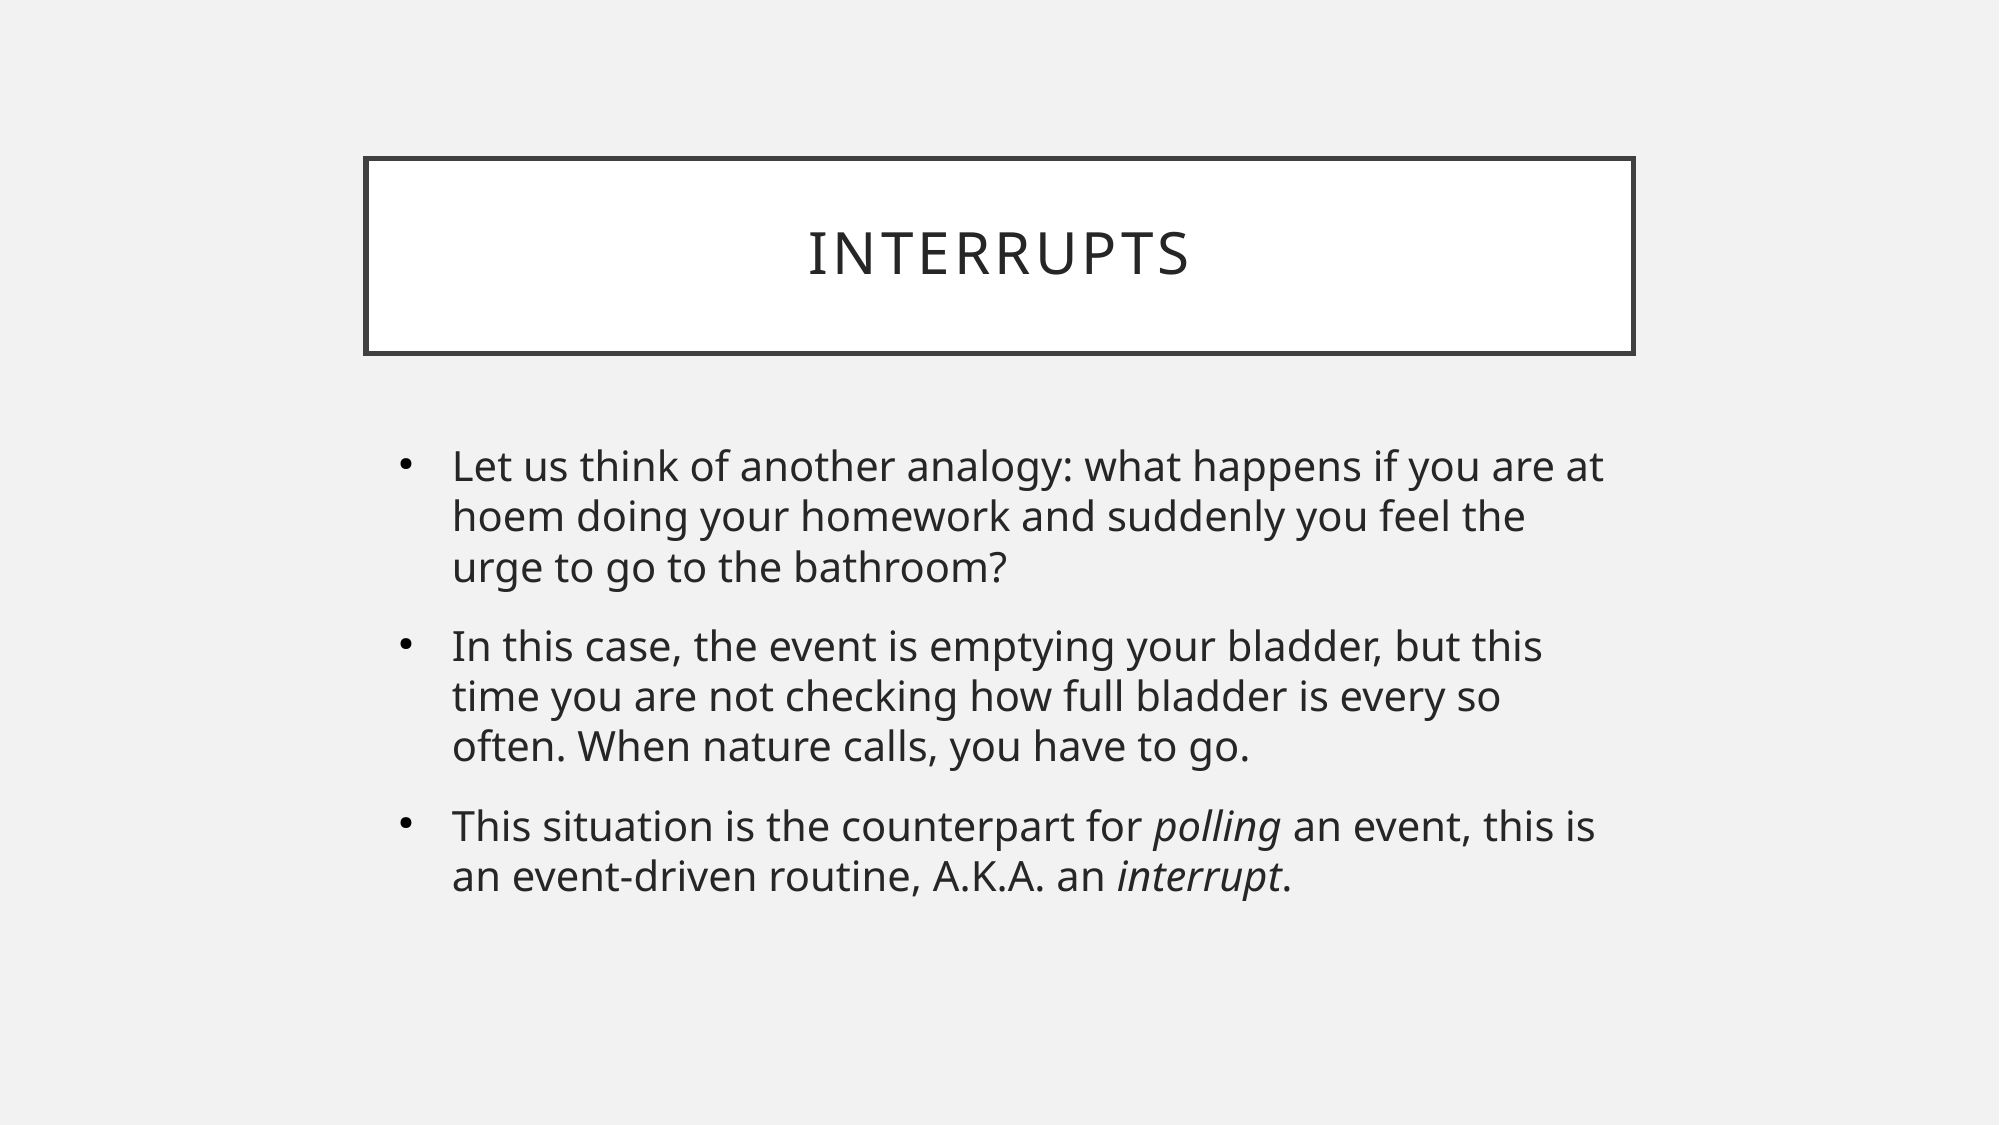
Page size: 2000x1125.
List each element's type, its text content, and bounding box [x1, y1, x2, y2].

list Let us think of another analogy: what happens if you are at hoem doing your homework and suddenly you feel the urge to go to the bathroom? In this case, the event is emptying your bladder, but this time you are not checking how full bladder is every so often. When nature calls, you have to go. This situation is the counterpart for polling an event, this is an event-driven routine, A.K.A. an interrupt. [365, 432, 1634, 942]
title Interrupts [365, 158, 1634, 354]
